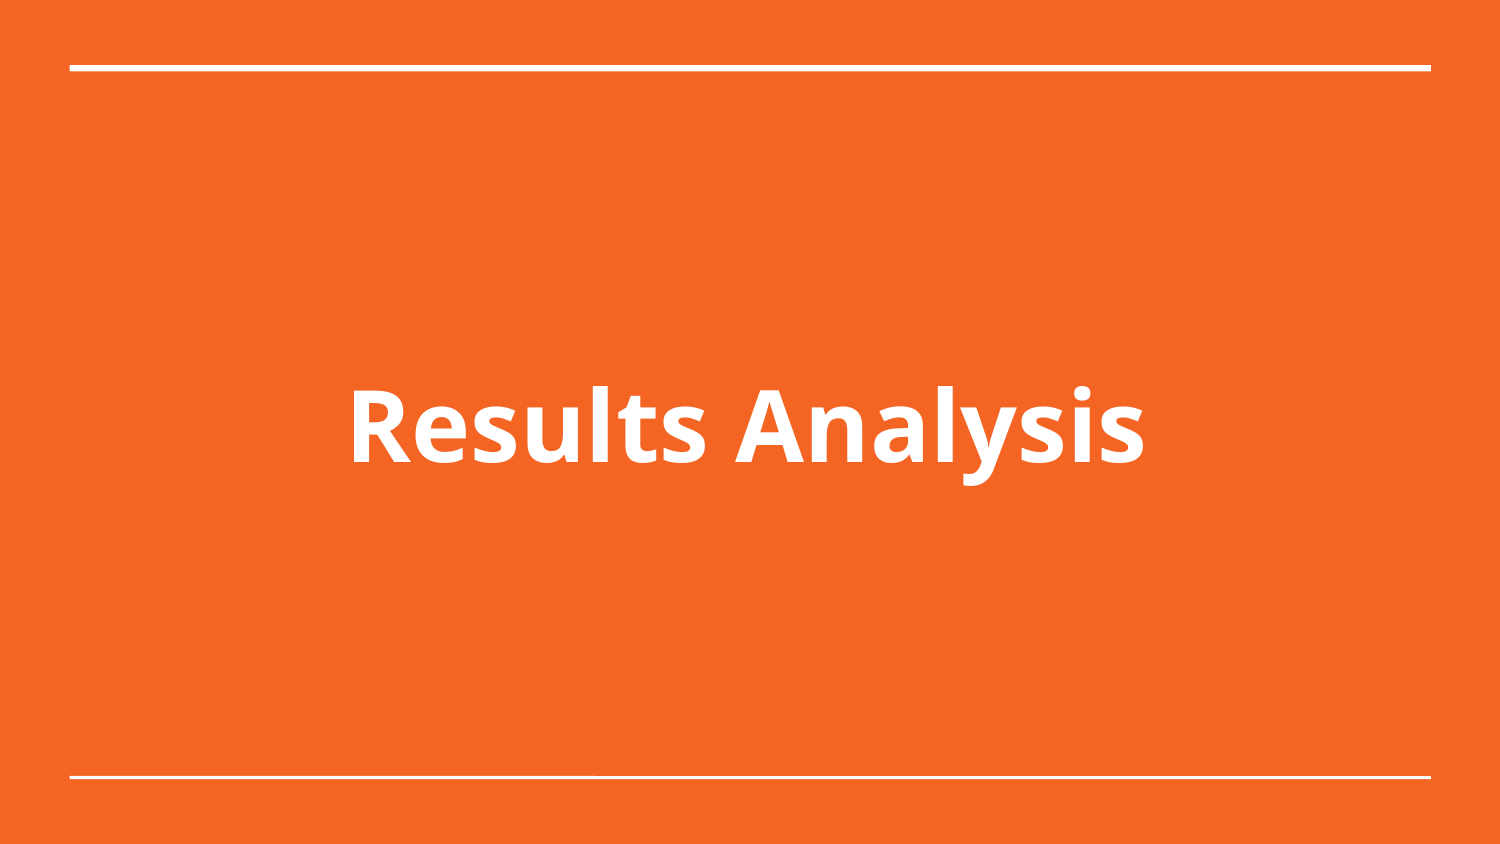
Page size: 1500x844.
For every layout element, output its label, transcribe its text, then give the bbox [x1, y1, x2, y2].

title Results Analysis [66, 296, 1428, 550]
